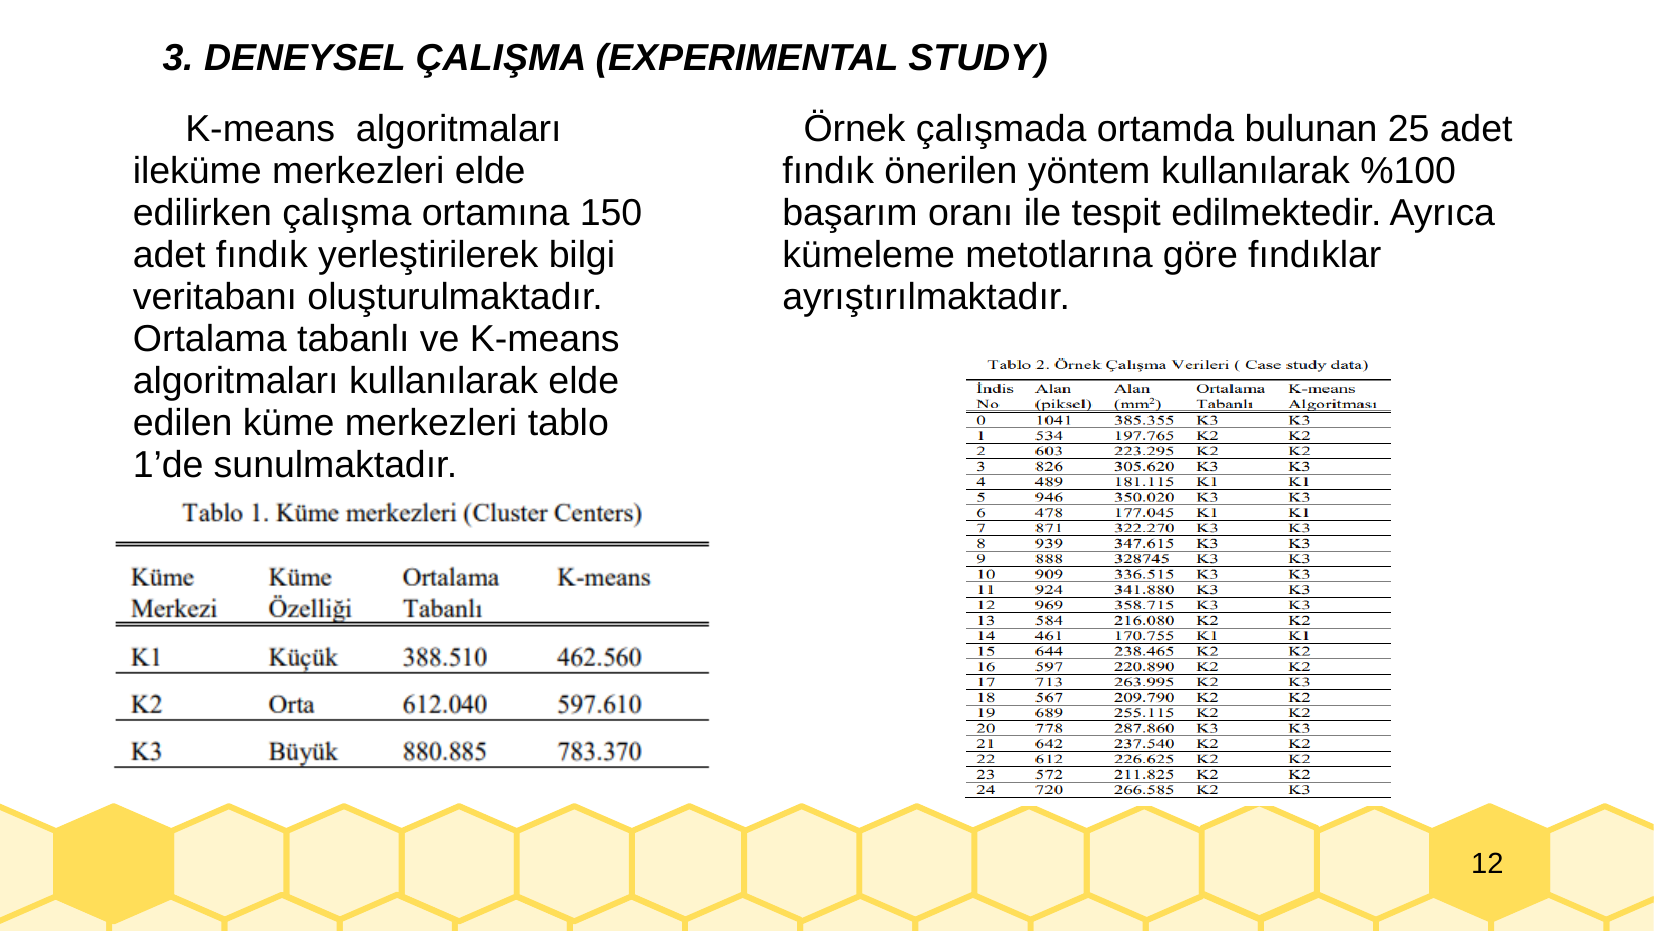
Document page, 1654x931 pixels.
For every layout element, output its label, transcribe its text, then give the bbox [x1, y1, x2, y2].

text_box K-means algoritmaları ileküme merkezleri elde edilirken çalışma ortamına 150 adet fındık yerleştirilerek bilgi veritabanı oluşturulmaktadır. Ortalama tabanlı ve K-means algoritmaları kullanılarak elde edilen küme merkezleri tablo 1’de sunulmaktadır. [118, 100, 680, 325]
text_box 3. DENEYSEL ÇALIŞMA (EXPERIMENTAL STUDY) [147, 29, 1453, 213]
picture [80, 487, 739, 798]
text_box Örnek çalışmada ortamda bulunan 25 adet fındık önerilen yöntem kullanılarak %100 başarım oranı ile tespit edilmektedir. Ayrıca kümeleme metotlarına göre fındıklar ayrıştırılmaktadır. [767, 100, 1565, 325]
picture [944, 354, 1418, 806]
